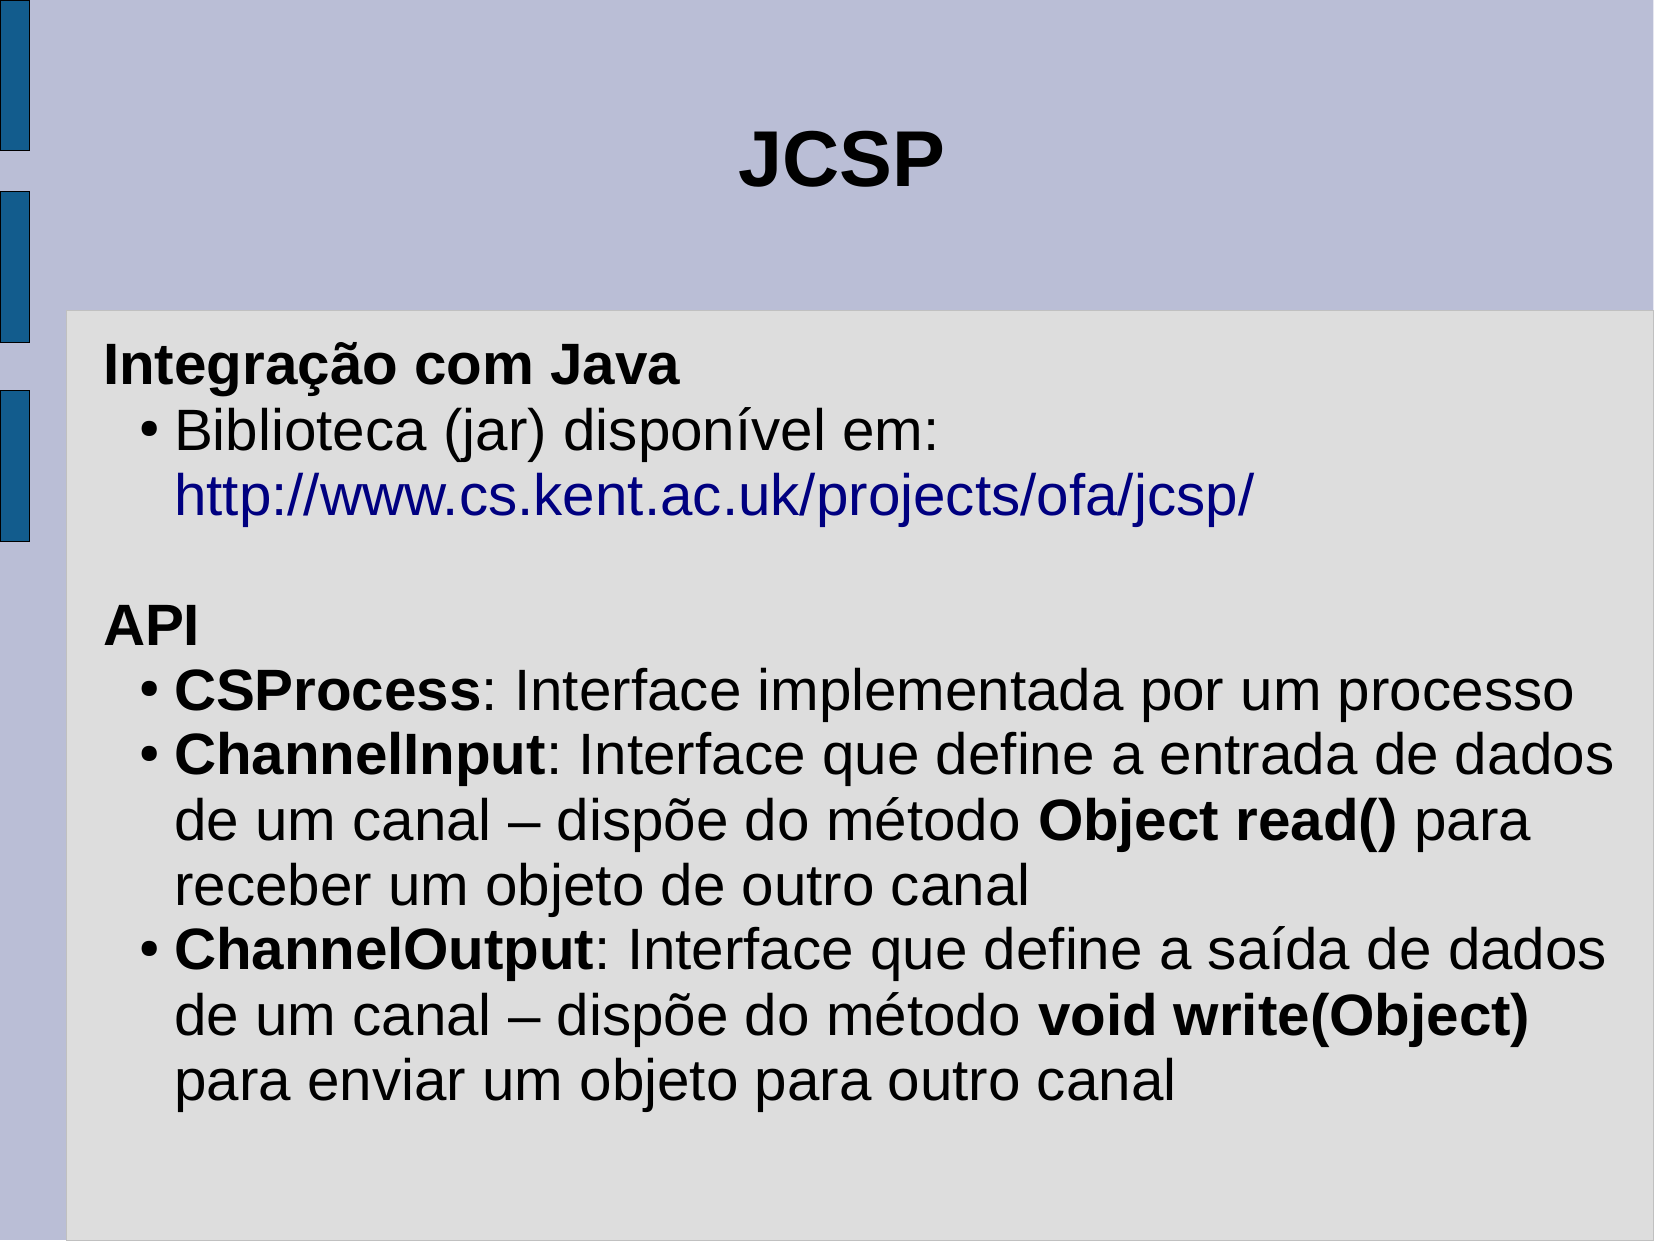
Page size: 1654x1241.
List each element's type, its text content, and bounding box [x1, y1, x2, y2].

text_box Integração com Java Biblioteca (jar) disponível em: http://www.cs.kent.ac.uk/projects/ofa/jcsp/ API CSProcess: Interface implementada por um processo ChannelInput: Interface que define a entrada de dados de um canal – dispõe do método Object read() para receber um objeto de outro canal ChannelOutput: Interface que define a saída de dados de um canal – dispõe do método void write(Object) para enviar um objeto para outro canal [88, 324, 1654, 1229]
text_box JCSP [29, 41, 1654, 278]
